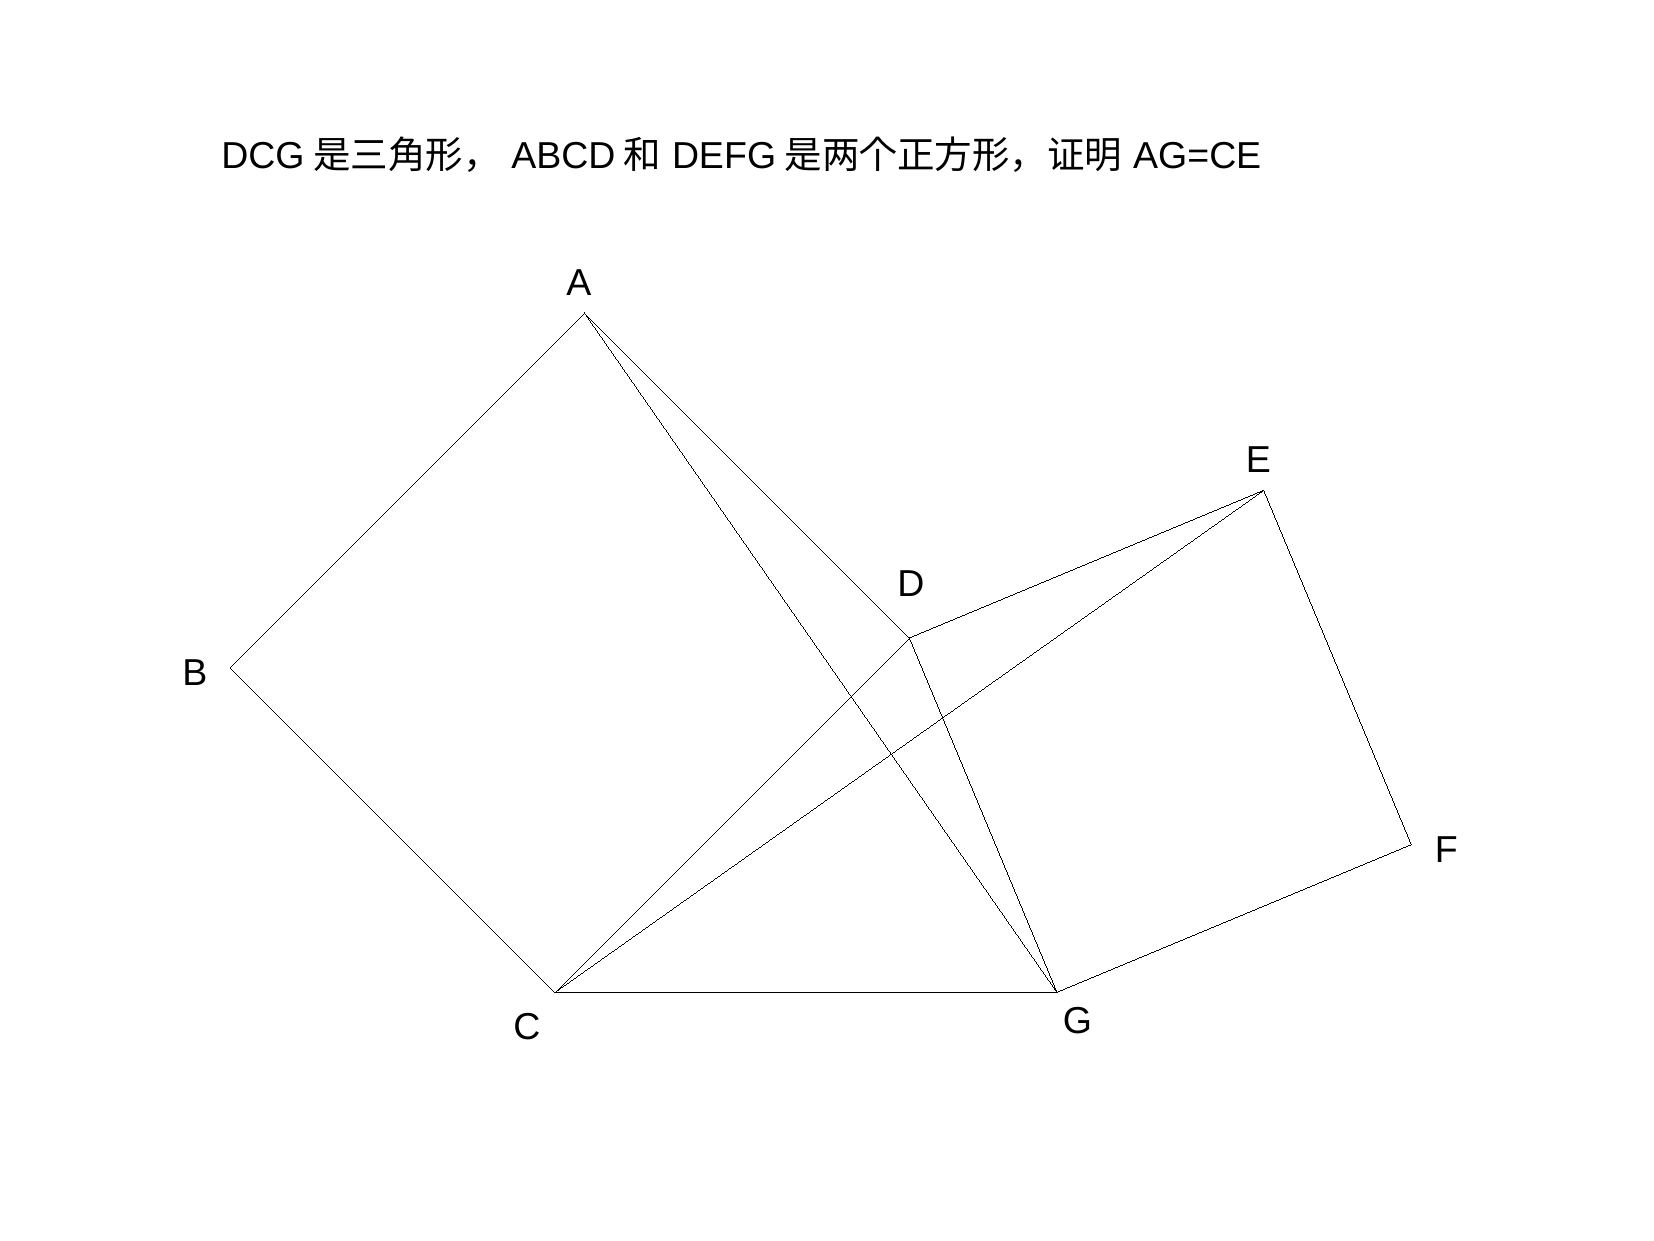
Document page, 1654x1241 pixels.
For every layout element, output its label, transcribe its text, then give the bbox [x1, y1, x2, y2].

text_box C [498, 998, 556, 1056]
text_box A [551, 253, 607, 311]
text_box B [167, 643, 223, 701]
text_box D [882, 555, 940, 613]
text_box E [1231, 431, 1286, 489]
text_box DCG是三角形，ABCD和DEFG是两个正方形，证明AG=CE [206, 118, 1229, 175]
text_box G [1048, 992, 1107, 1050]
text_box F [1420, 821, 1473, 879]
